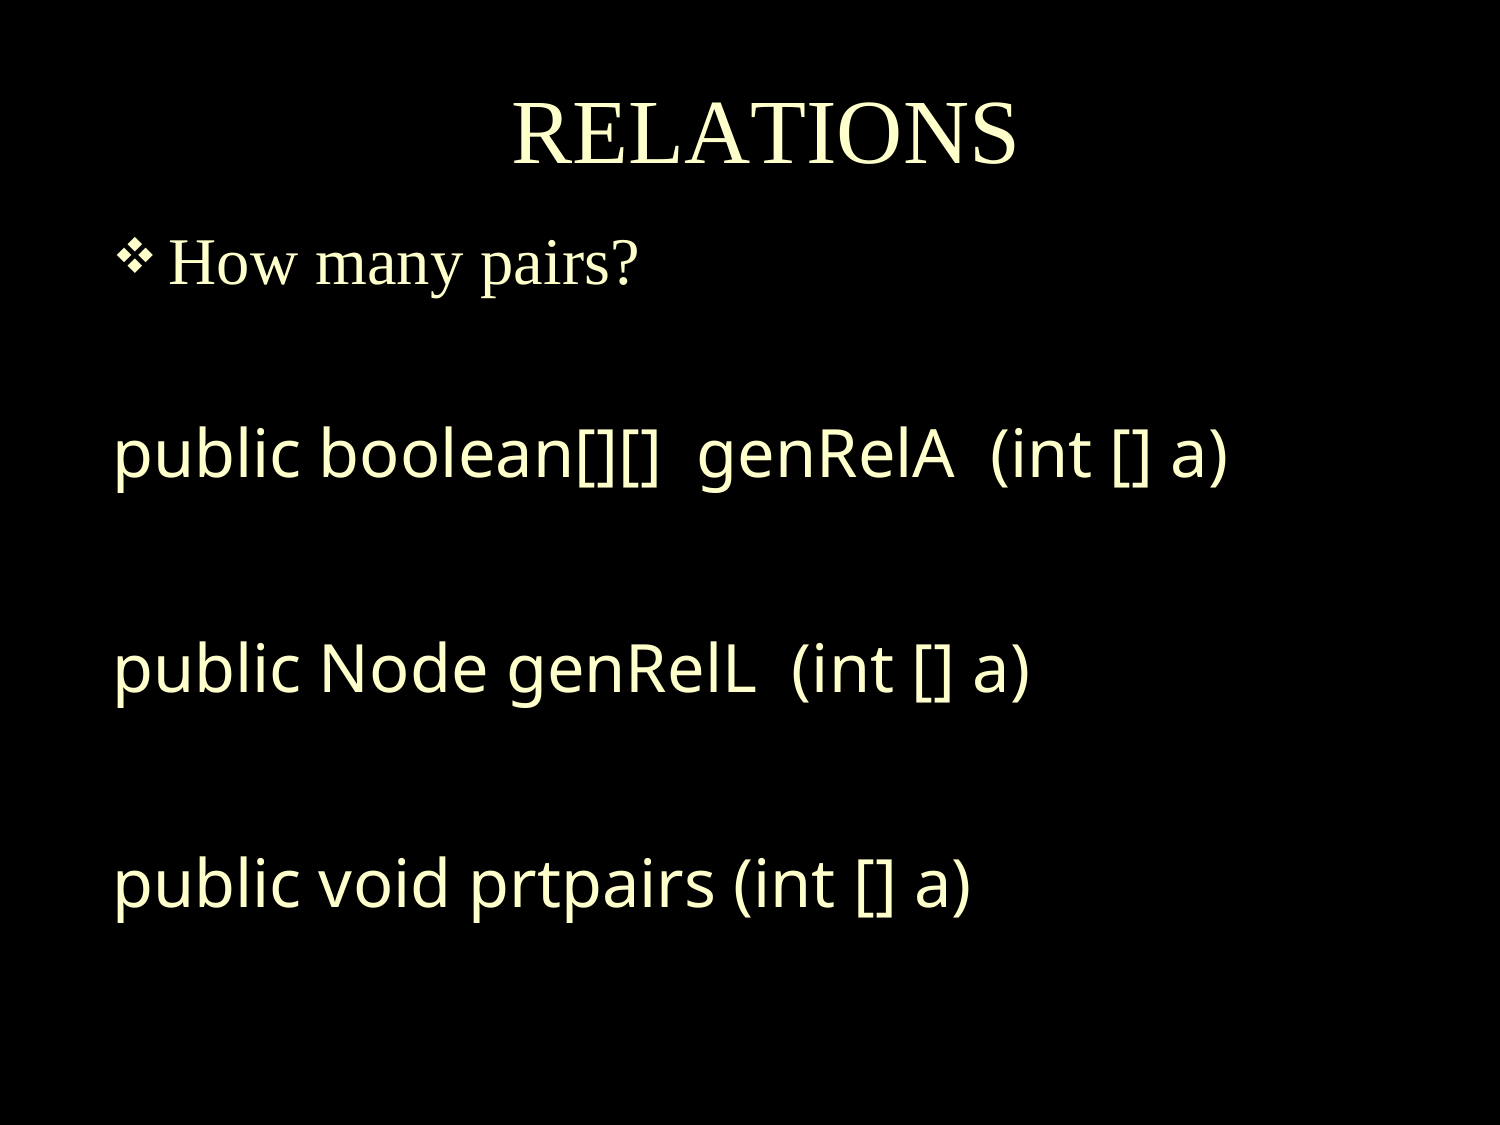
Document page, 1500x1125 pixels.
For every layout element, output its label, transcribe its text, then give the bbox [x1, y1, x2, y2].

title RELATIONS [37, 37, 1496, 228]
list How many pairs? public boolean[][] genRelA (int [] a) public Node genRelL (int [] a) public void prtpairs (int [] a) [112, 224, 1426, 953]
